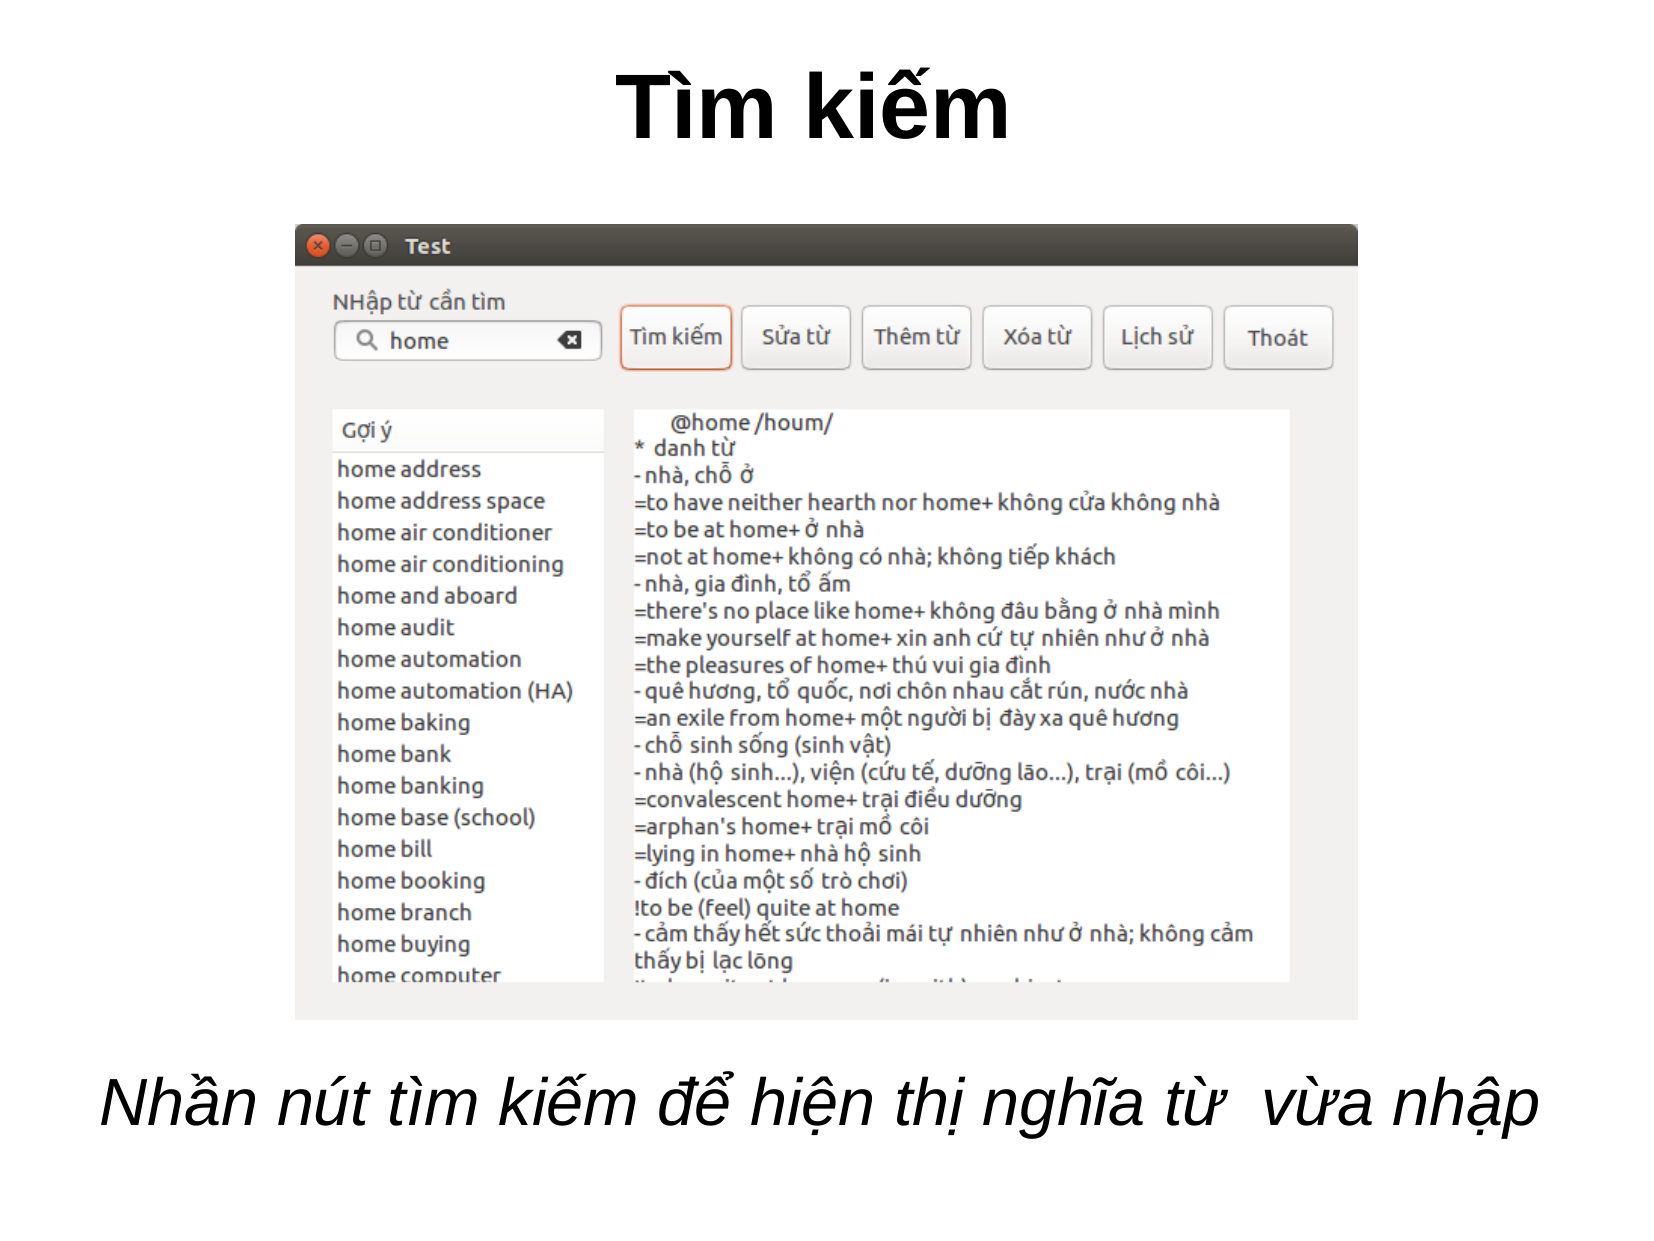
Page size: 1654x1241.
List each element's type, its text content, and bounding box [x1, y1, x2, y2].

picture [295, 224, 1358, 1021]
list Nhần nút tìm kiếm để hiện thị nghĩa từ vừa nhập [0, 1065, 1571, 1241]
title Tìm kiếm [82, 49, 1571, 166]
